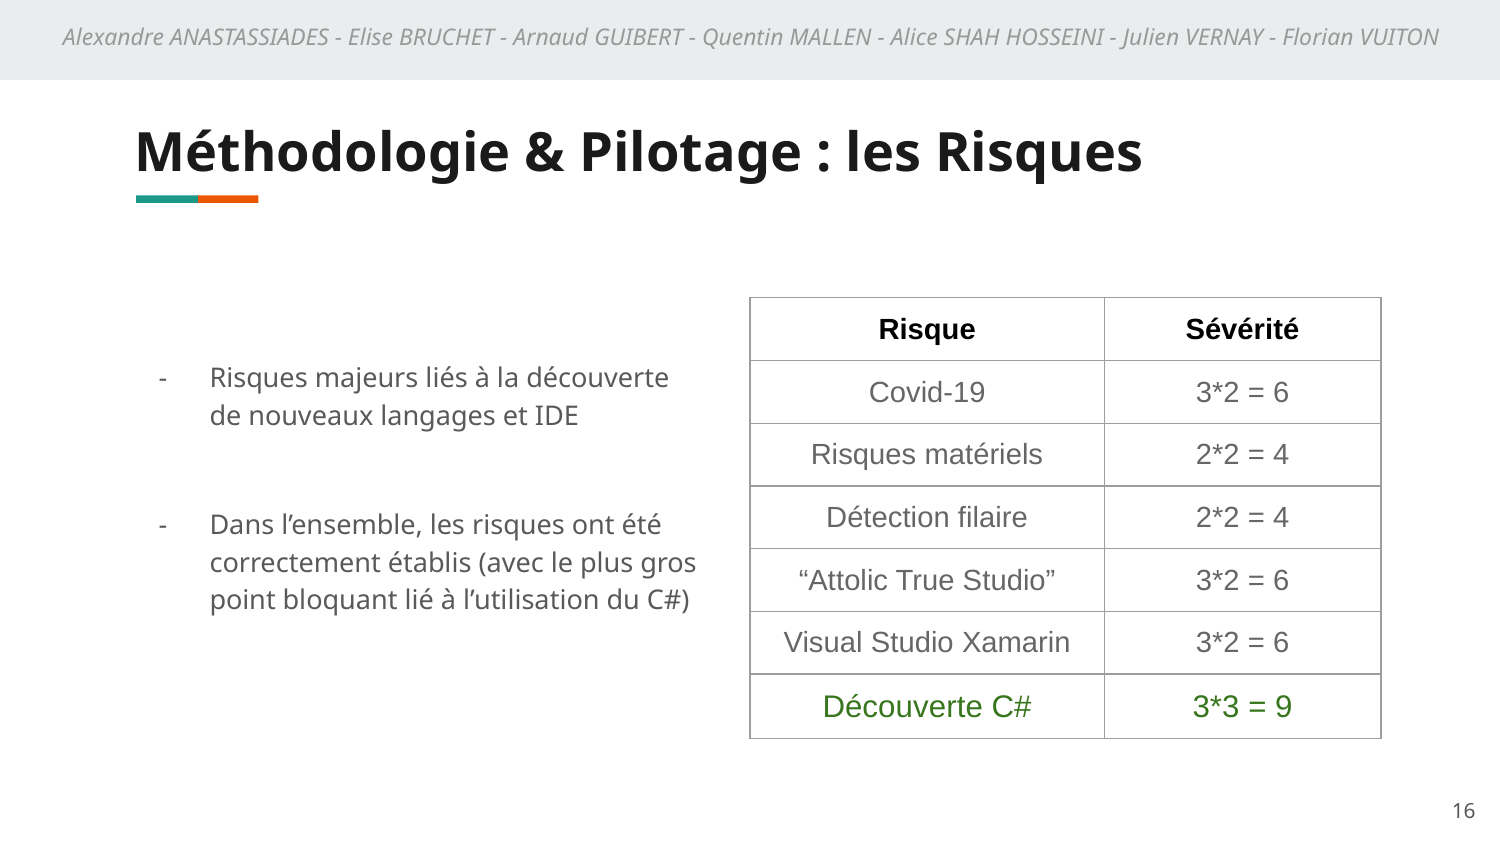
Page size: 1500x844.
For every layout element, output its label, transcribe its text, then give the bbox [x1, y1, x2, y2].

list Risques majeurs liés à la découverte de nouveaux langages et IDE Dans l’ensemble, les risques ont été correctement établis (avec le plus gros point bloquant lié à l’utilisation du C#) [119, 341, 749, 712]
table_cell Détection filaire [751, 487, 1104, 548]
text_box Alexandre ANASTASSIADES - Elise BRUCHET - Arnaud GUIBERT - Quentin MALLEN - Alice SHAH HOSSEINI - Julien VERNAY - Florian VUITON [11, 7, 1493, 67]
table_cell 3*2 = 6 [1105, 612, 1380, 673]
table_header Sévérité [1105, 298, 1380, 360]
table_cell 2*2 = 4 [1105, 424, 1380, 485]
table_cell 3*2 = 6 [1105, 361, 1380, 423]
table_header Risque [751, 298, 1104, 360]
title Méthodologie & Pilotage : les Risques [119, 102, 1381, 191]
table_cell Découverte C# [751, 675, 1104, 738]
table_cell Covid-19 [751, 361, 1104, 423]
slide_number <numéro> [1400, 779, 1491, 844]
table_cell Visual Studio Xamarin [751, 612, 1104, 673]
table_cell “Attolic True Studio” [751, 549, 1104, 611]
table_cell 3*2 = 6 [1105, 549, 1380, 611]
table_cell 3*3 = 9 [1105, 675, 1380, 738]
table_cell Risques matériels [751, 424, 1104, 485]
table_cell 2*2 = 4 [1105, 487, 1380, 548]
